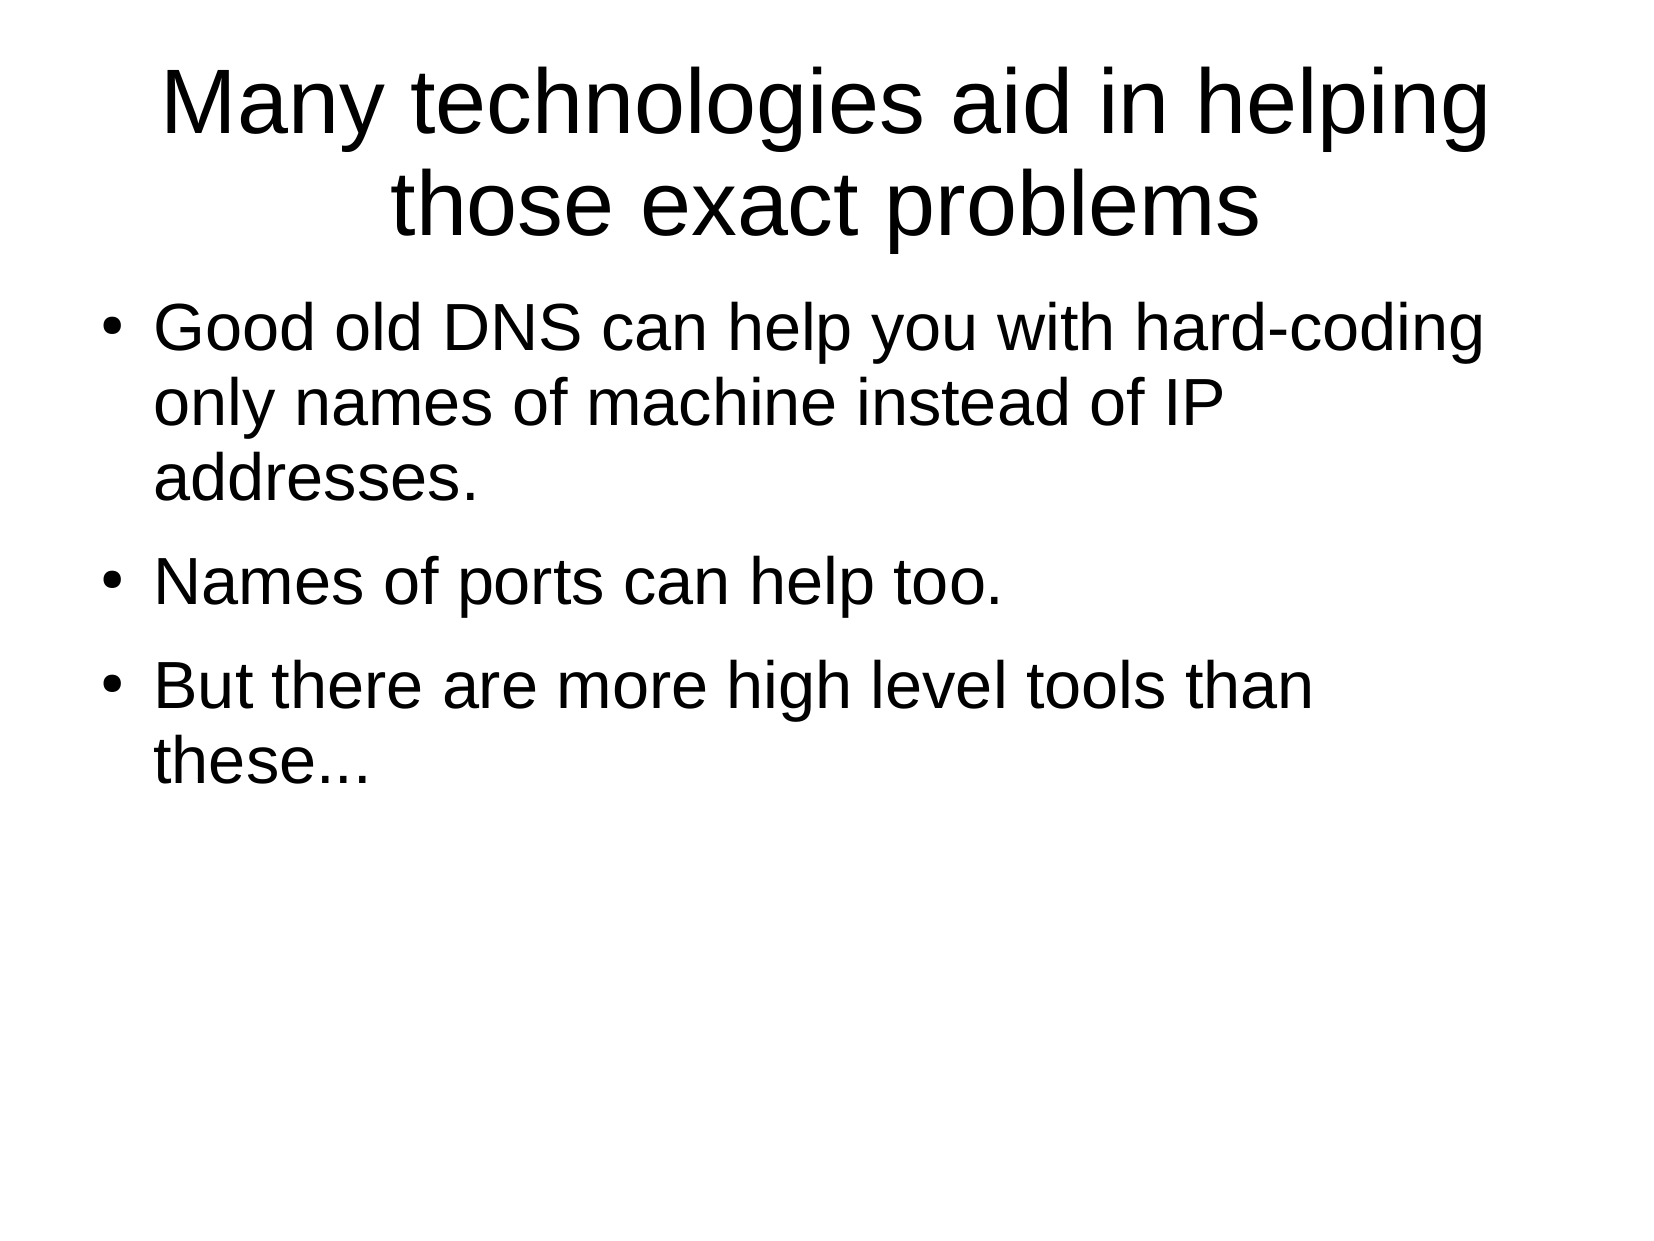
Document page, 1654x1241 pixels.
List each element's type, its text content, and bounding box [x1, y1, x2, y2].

list Good old DNS can help you with hard-coding only names of machine instead of IP addresses. Names of ports can help too. But there are more high level tools than these... [82, 290, 1538, 1010]
title Many technologies aid in helping those exact problems [82, 49, 1571, 257]
